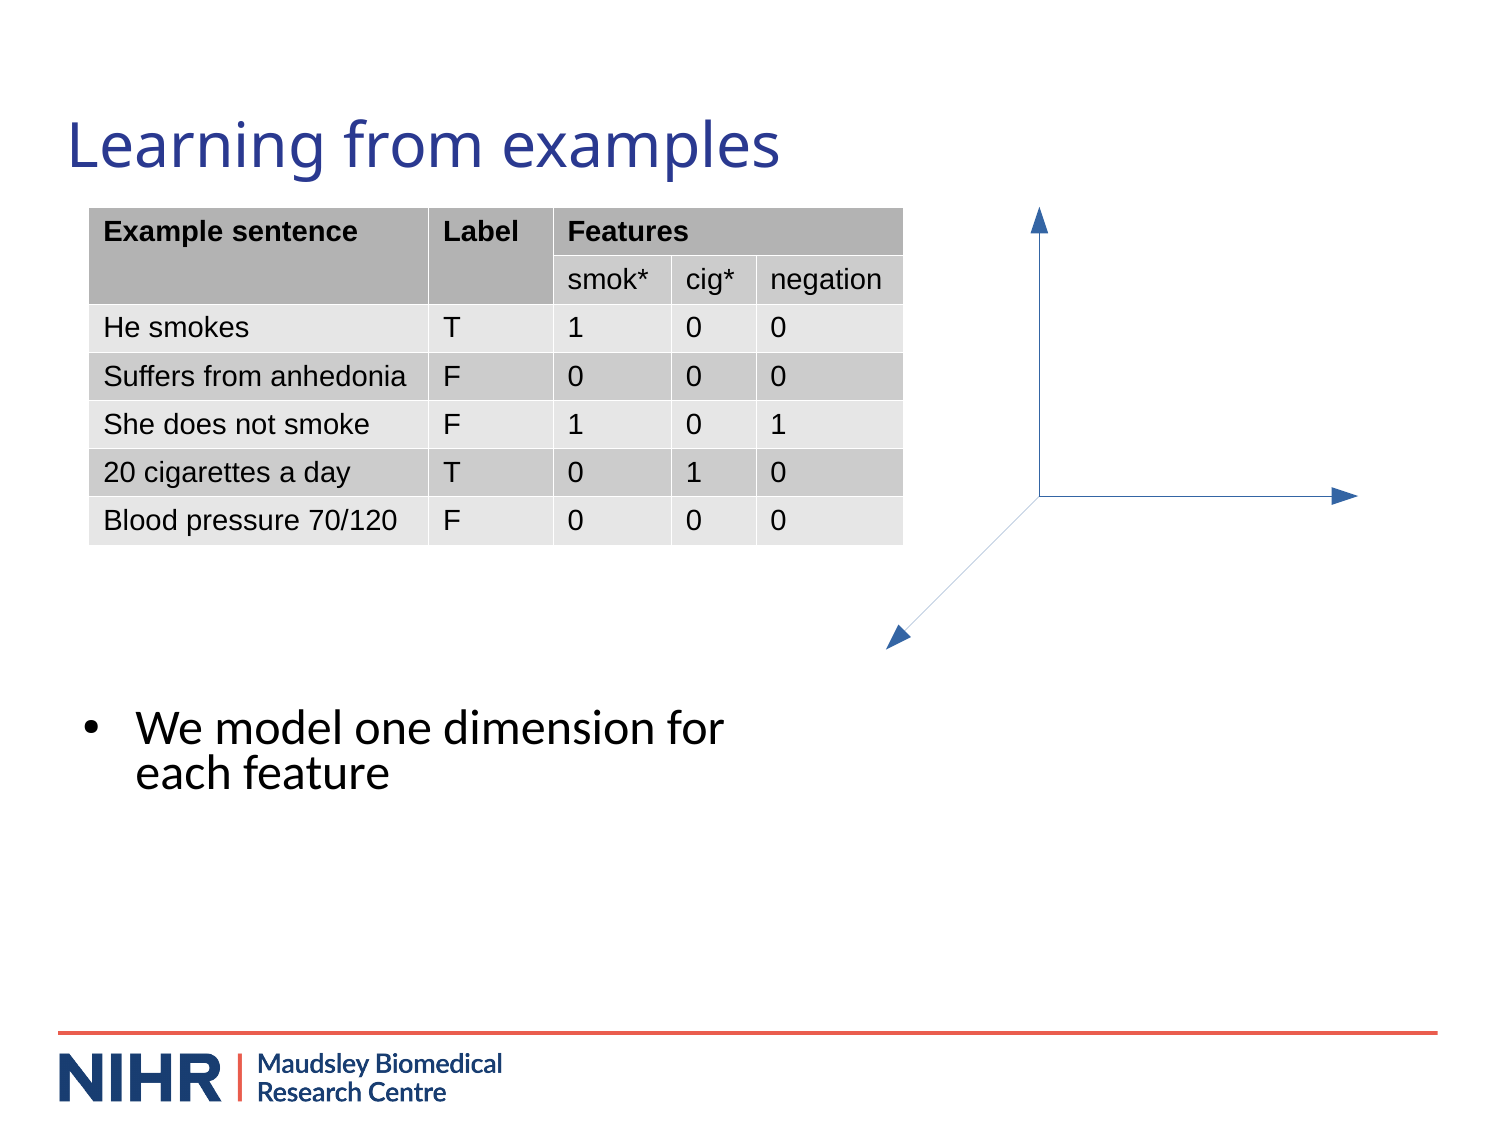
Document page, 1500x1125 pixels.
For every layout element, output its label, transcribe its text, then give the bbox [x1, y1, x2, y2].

table_cell 1 [554, 305, 671, 352]
table_cell 0 [554, 449, 671, 496]
table_cell F [429, 497, 553, 545]
table_cell He smokes [89, 305, 428, 352]
table_cell 0 [672, 497, 756, 545]
table_header Features [554, 208, 903, 255]
table_cell smok* [554, 256, 671, 304]
table_cell She does not smoke [89, 401, 428, 448]
table_cell 0 [757, 353, 903, 400]
table_cell 0 [757, 305, 903, 352]
table_cell 0 [672, 401, 756, 448]
table_cell 0 [672, 353, 756, 400]
picture [29, 1018, 531, 1125]
table_cell F [429, 401, 553, 448]
table_cell 0 [757, 449, 903, 496]
table_cell F [429, 353, 553, 400]
table_header Label [429, 208, 553, 304]
table_cell 0 [672, 305, 756, 352]
table_cell 0 [554, 497, 671, 545]
table_cell T [429, 449, 553, 496]
table_cell 0 [757, 497, 903, 545]
table_cell Suffers from anhedonia [89, 353, 428, 400]
table_cell 1 [554, 401, 671, 448]
table_cell 1 [672, 449, 756, 496]
table_cell T [429, 305, 553, 352]
table_cell 1 [757, 401, 903, 448]
table_cell 20 cigarettes a day [89, 449, 428, 496]
table_header Example sentence [89, 208, 428, 304]
table_cell cig* [672, 256, 756, 304]
table_cell negation [757, 256, 903, 304]
title Learning from examples [51, 89, 1450, 223]
table_cell 0 [554, 353, 671, 400]
list We model one dimension for each feature [64, 708, 739, 939]
table_cell Blood pressure 70/120 [89, 497, 428, 545]
